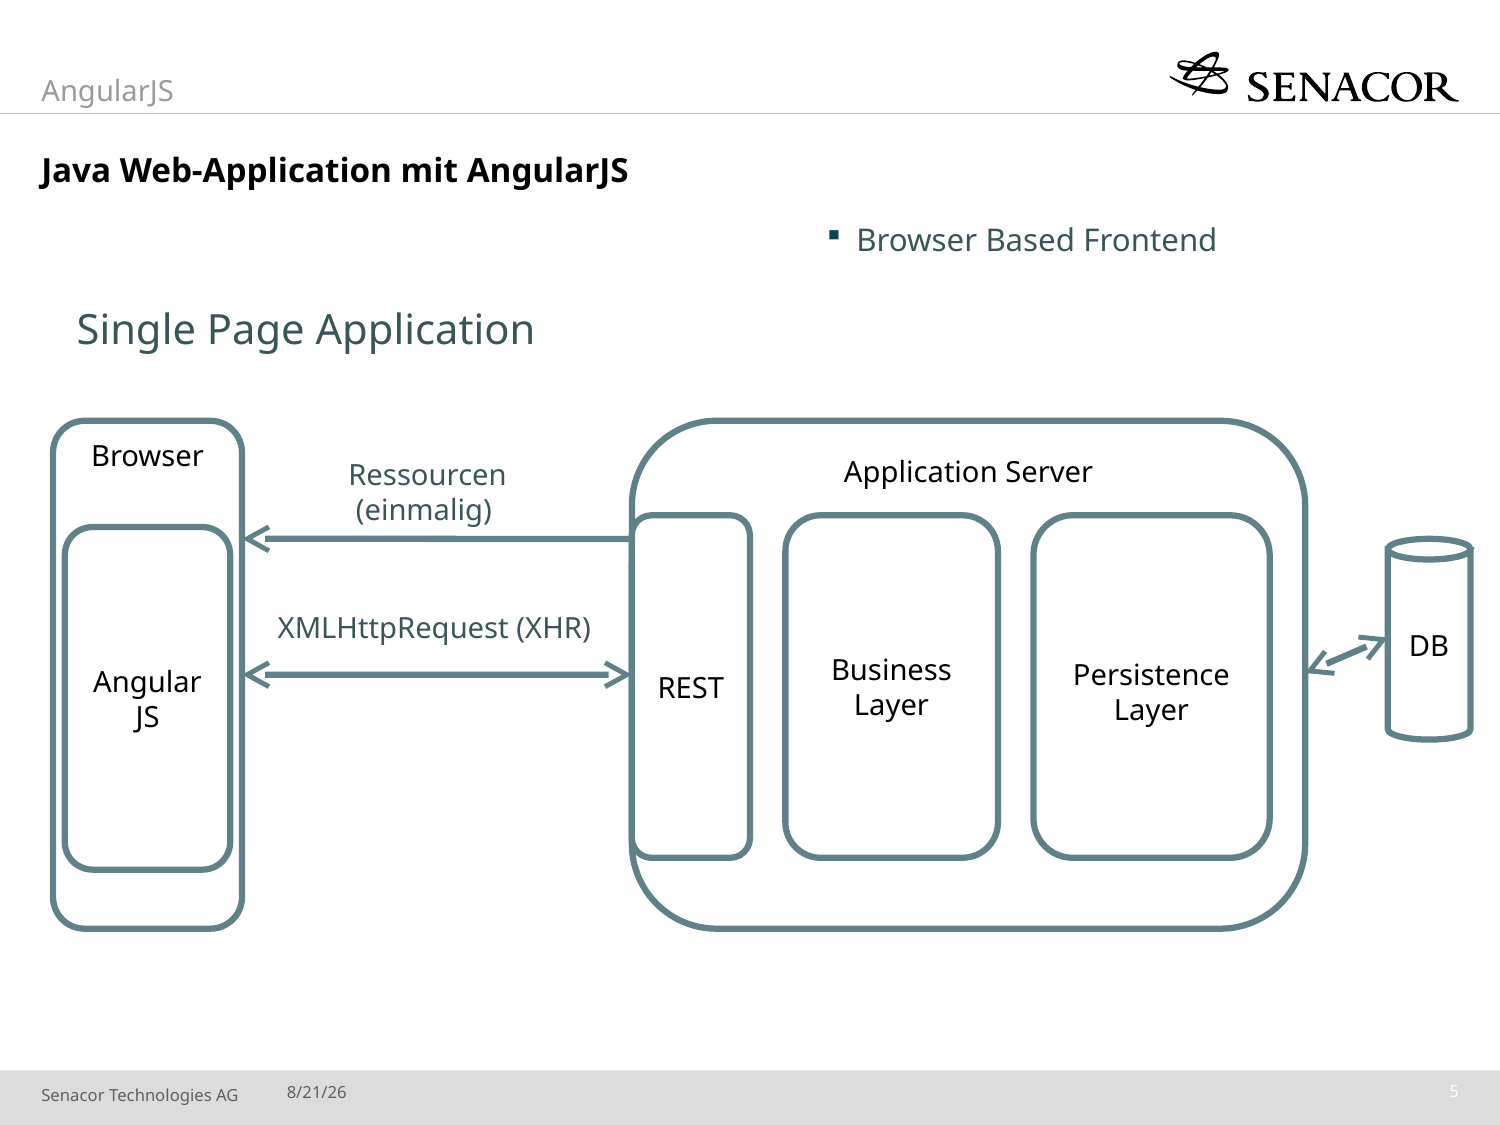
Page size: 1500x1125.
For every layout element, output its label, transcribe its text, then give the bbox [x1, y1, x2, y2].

text_box Application Server [631, 420, 1306, 929]
text_box DB [1387, 538, 1471, 740]
slide_number 3/10/14 [286, 1070, 408, 1125]
slide_number 8 [1352, 1070, 1459, 1125]
text_box Single Page Application [76, 302, 904, 353]
text_box Persistence Layer [1033, 515, 1270, 858]
list AngularJS [41, 42, 1164, 114]
text_box Browser [53, 420, 243, 929]
title Java Web-Application mit AngularJS [41, 149, 1459, 232]
text_box Angular JS [64, 527, 231, 870]
text_box REST [631, 515, 750, 858]
text_box Browser Based Frontend [826, 219, 1500, 258]
text_box XMLHttpRequest (XHR) [277, 609, 621, 645]
text_box Ressourcen (einmalig) [348, 456, 526, 527]
text_box Business Layer [785, 515, 998, 858]
